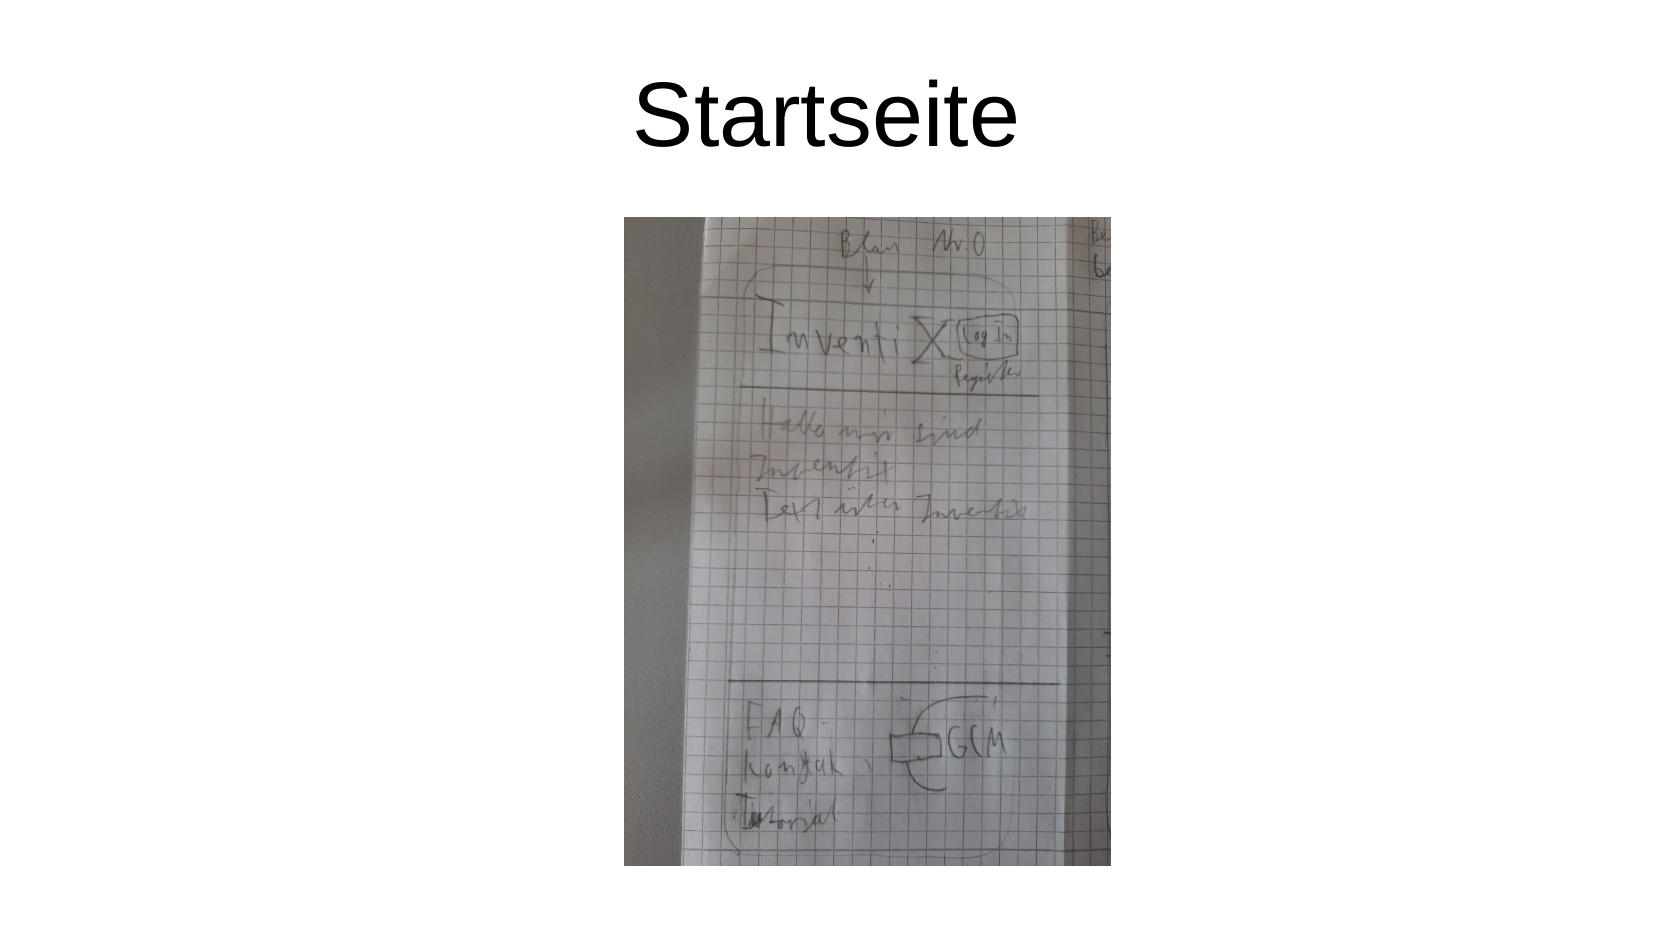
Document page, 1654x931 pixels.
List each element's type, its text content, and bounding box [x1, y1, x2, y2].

picture [624, 217, 1111, 866]
title Startseite [82, 37, 1571, 193]
